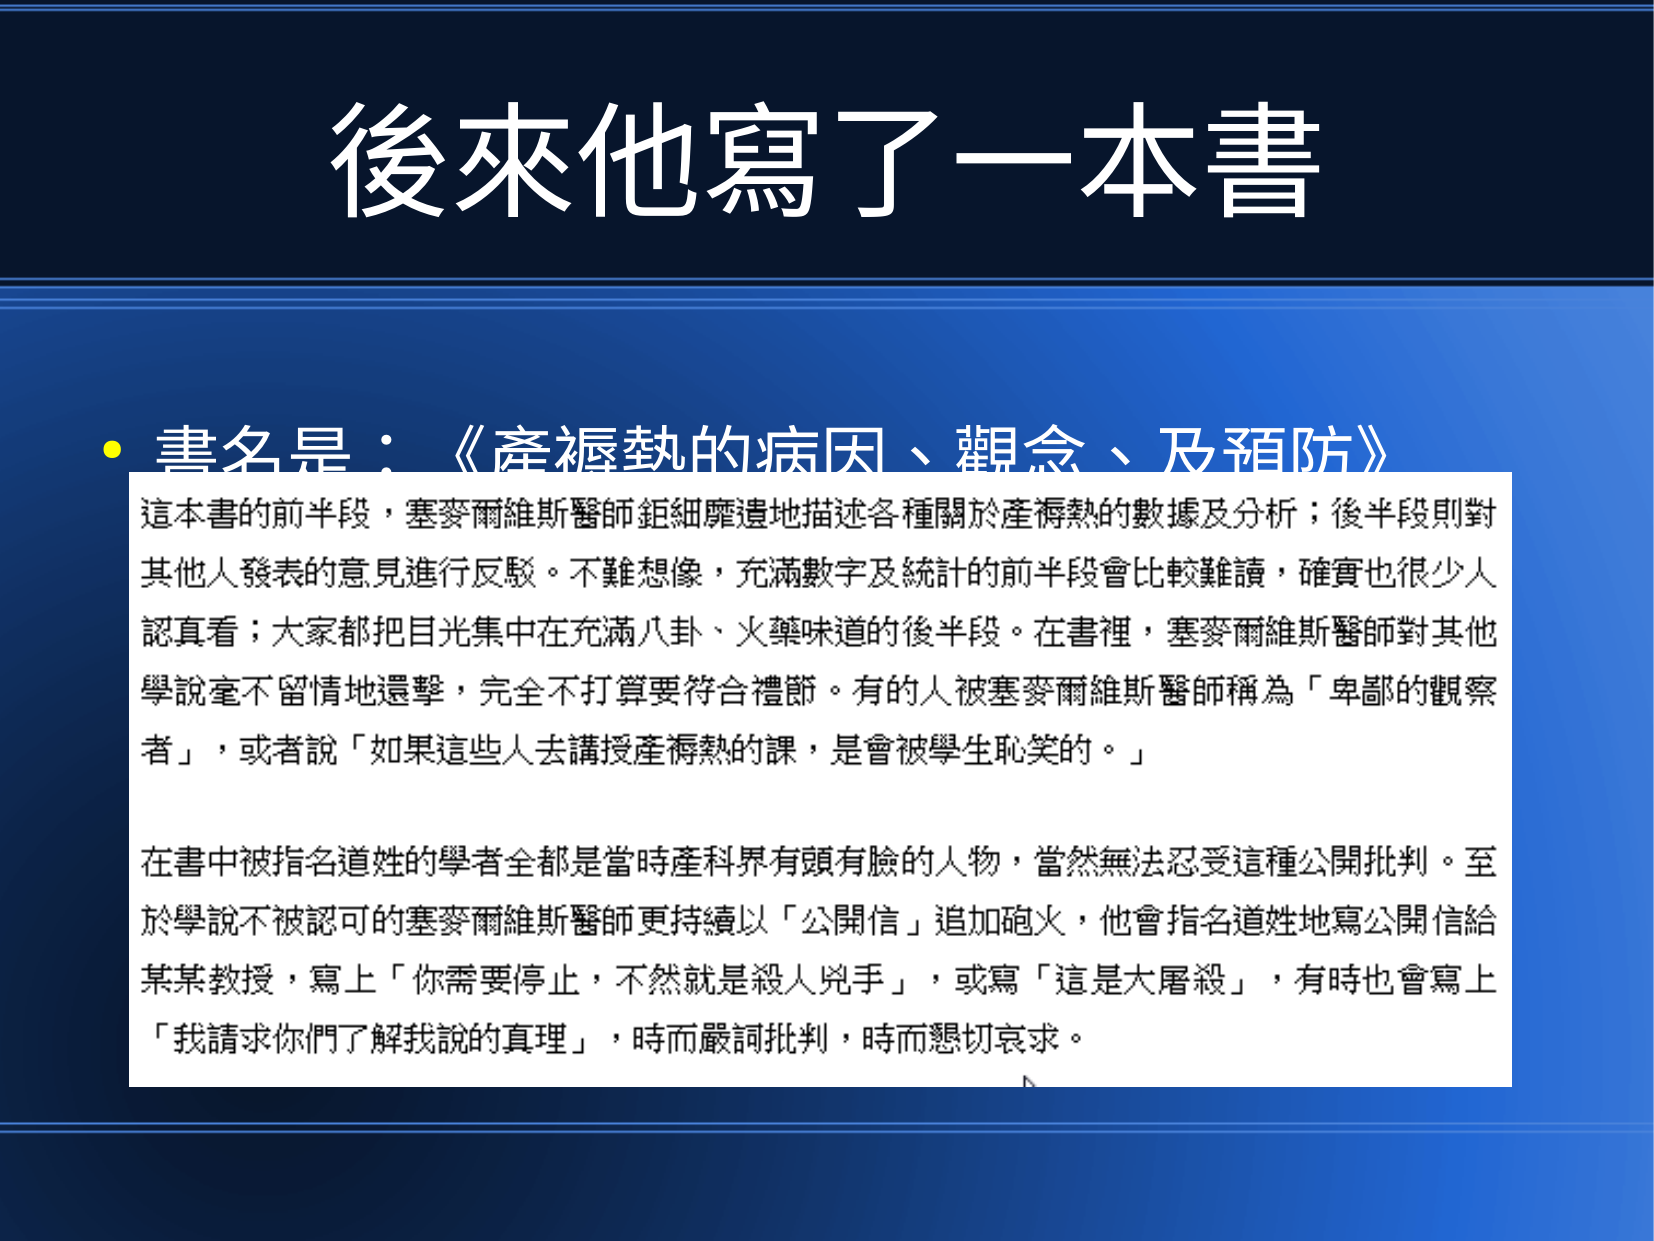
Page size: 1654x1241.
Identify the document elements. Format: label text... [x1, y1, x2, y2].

picture [129, 472, 1512, 1087]
picture [0, 0, 1654, 1241]
title 後來他寫了一本書 [82, 49, 1571, 257]
list 書名是：《產褥熱的病因、觀念、及預防》 [82, 355, 1571, 1241]
